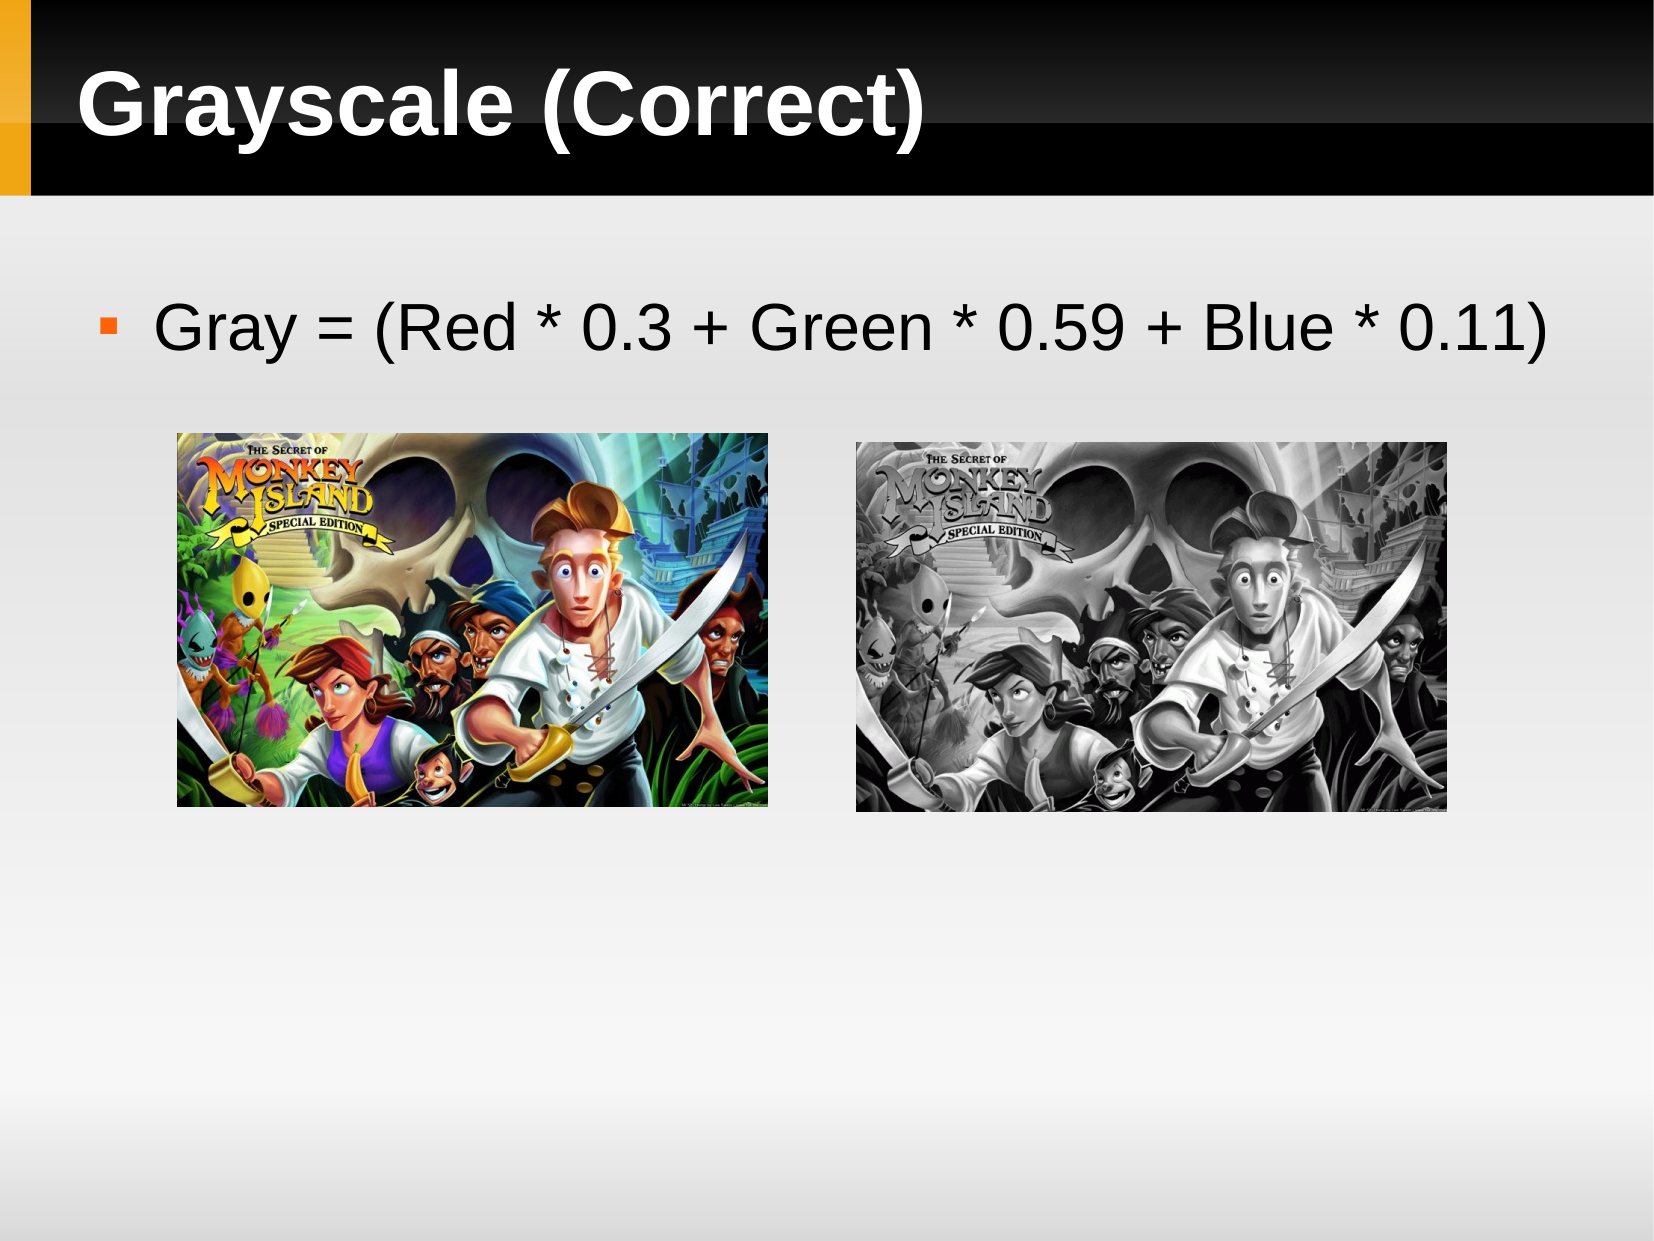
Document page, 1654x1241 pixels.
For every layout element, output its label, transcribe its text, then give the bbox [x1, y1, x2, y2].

list Gray = (Red * 0.3 + Green * 0.59 + Blue * 0.11) [82, 290, 1571, 1109]
title Grayscale (Correct) [76, 0, 1565, 208]
picture [0, 0, 1654, 1241]
